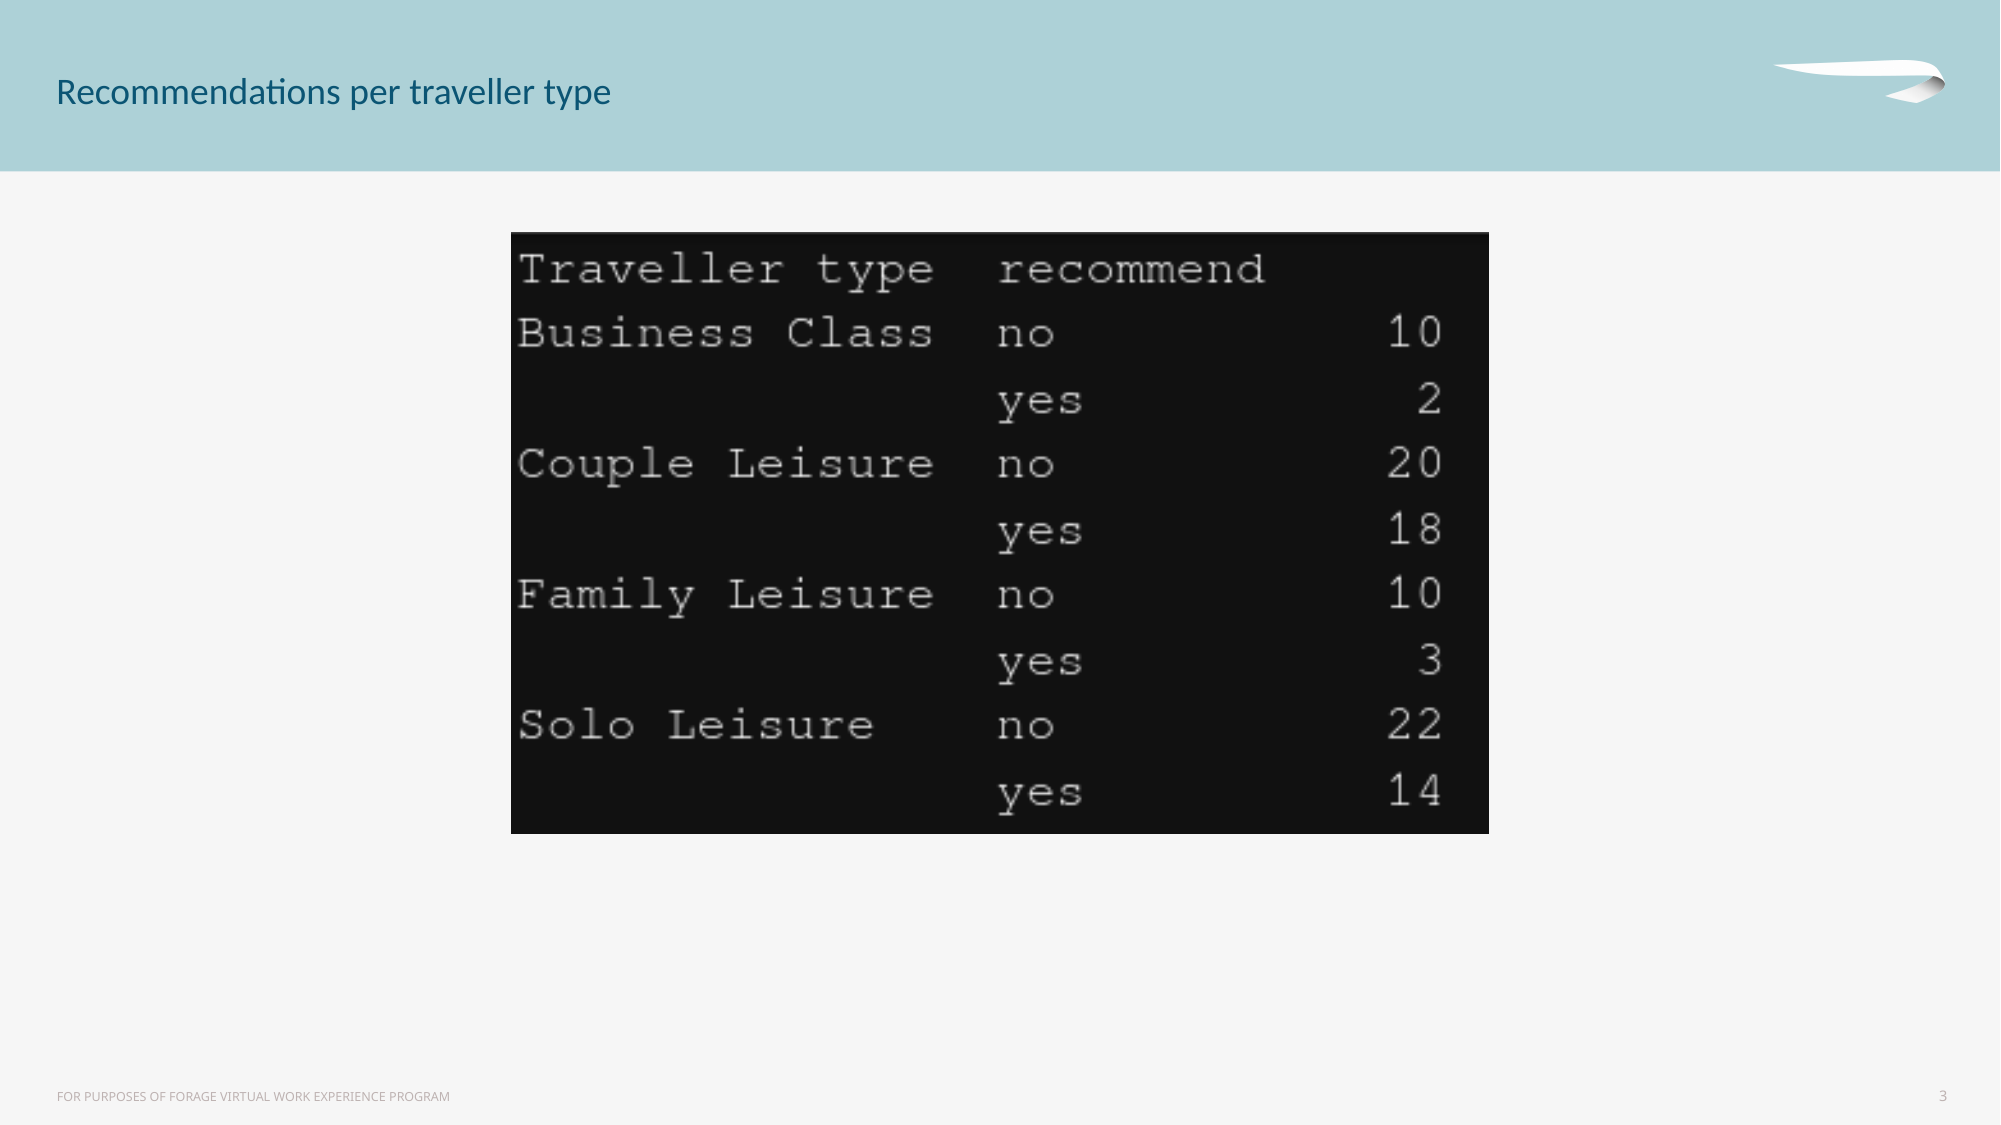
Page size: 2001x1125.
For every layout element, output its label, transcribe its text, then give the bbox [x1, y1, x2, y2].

picture [1773, 60, 1945, 103]
title Recommendations per traveller type [56, 53, 1500, 126]
picture [511, 232, 1489, 834]
